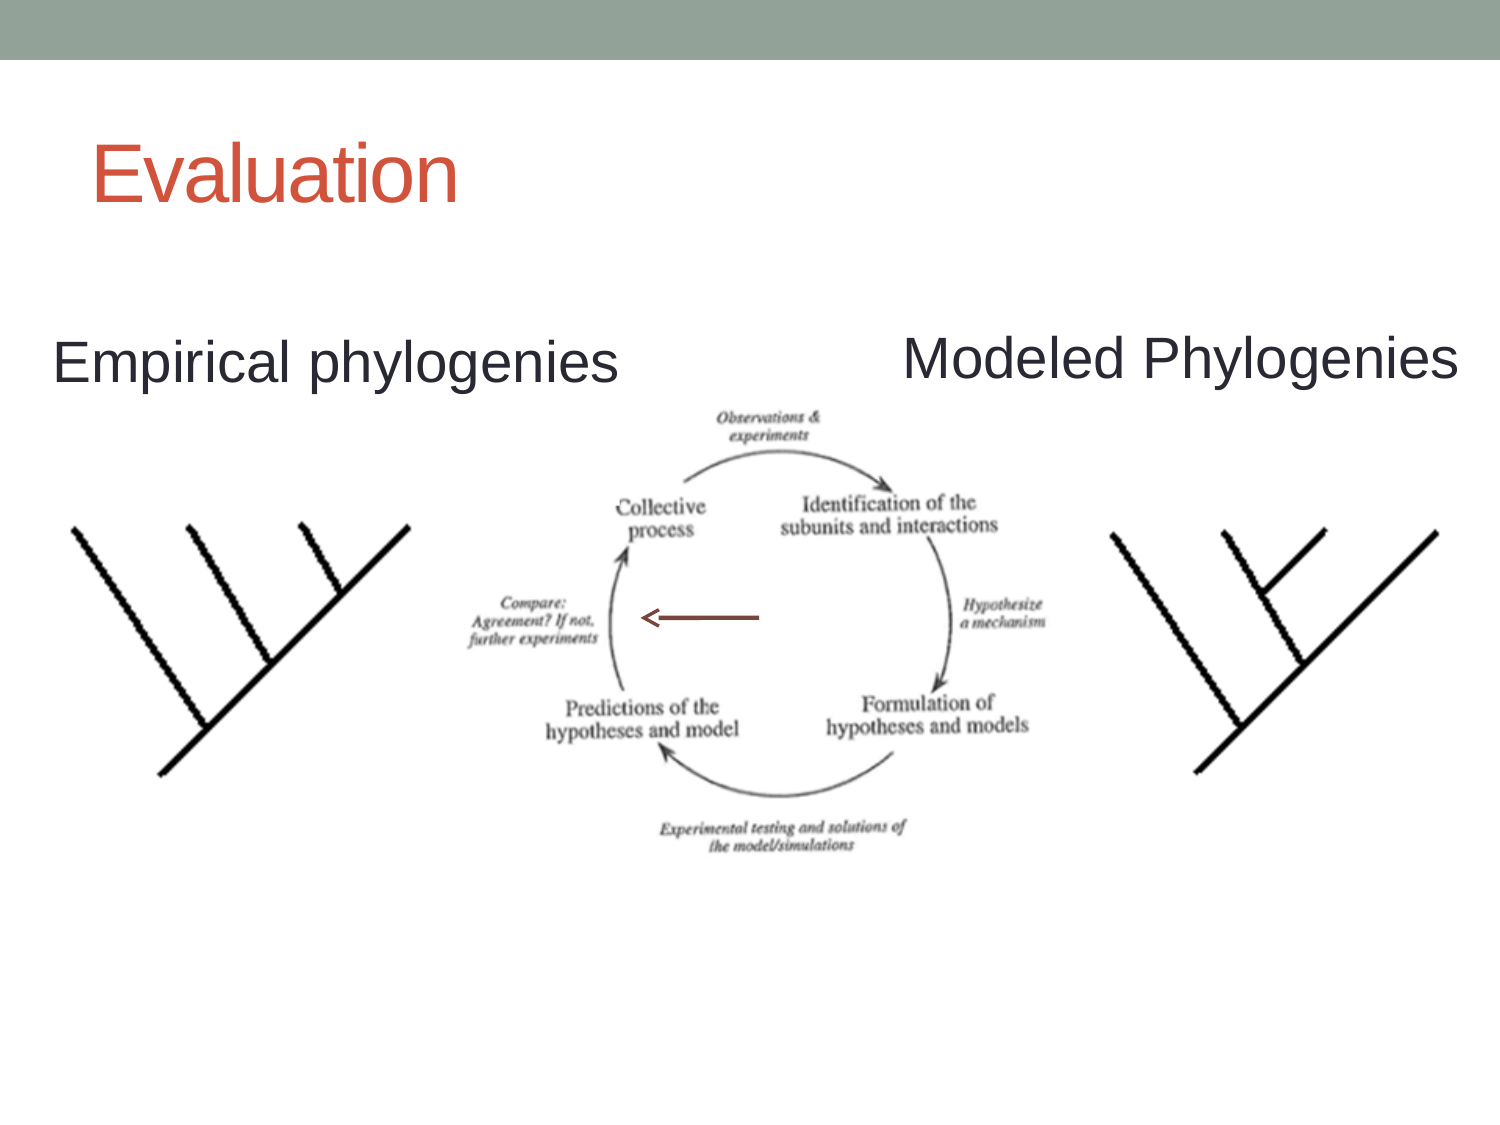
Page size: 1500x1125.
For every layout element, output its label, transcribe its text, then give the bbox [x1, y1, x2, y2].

title Evaluation [75, 87, 1425, 250]
picture [1100, 504, 1462, 817]
list Empirical phylogenies [37, 316, 700, 414]
text_box Modeled Phylogenies [887, 312, 1500, 413]
picture [462, 392, 1075, 908]
picture [67, 514, 421, 786]
